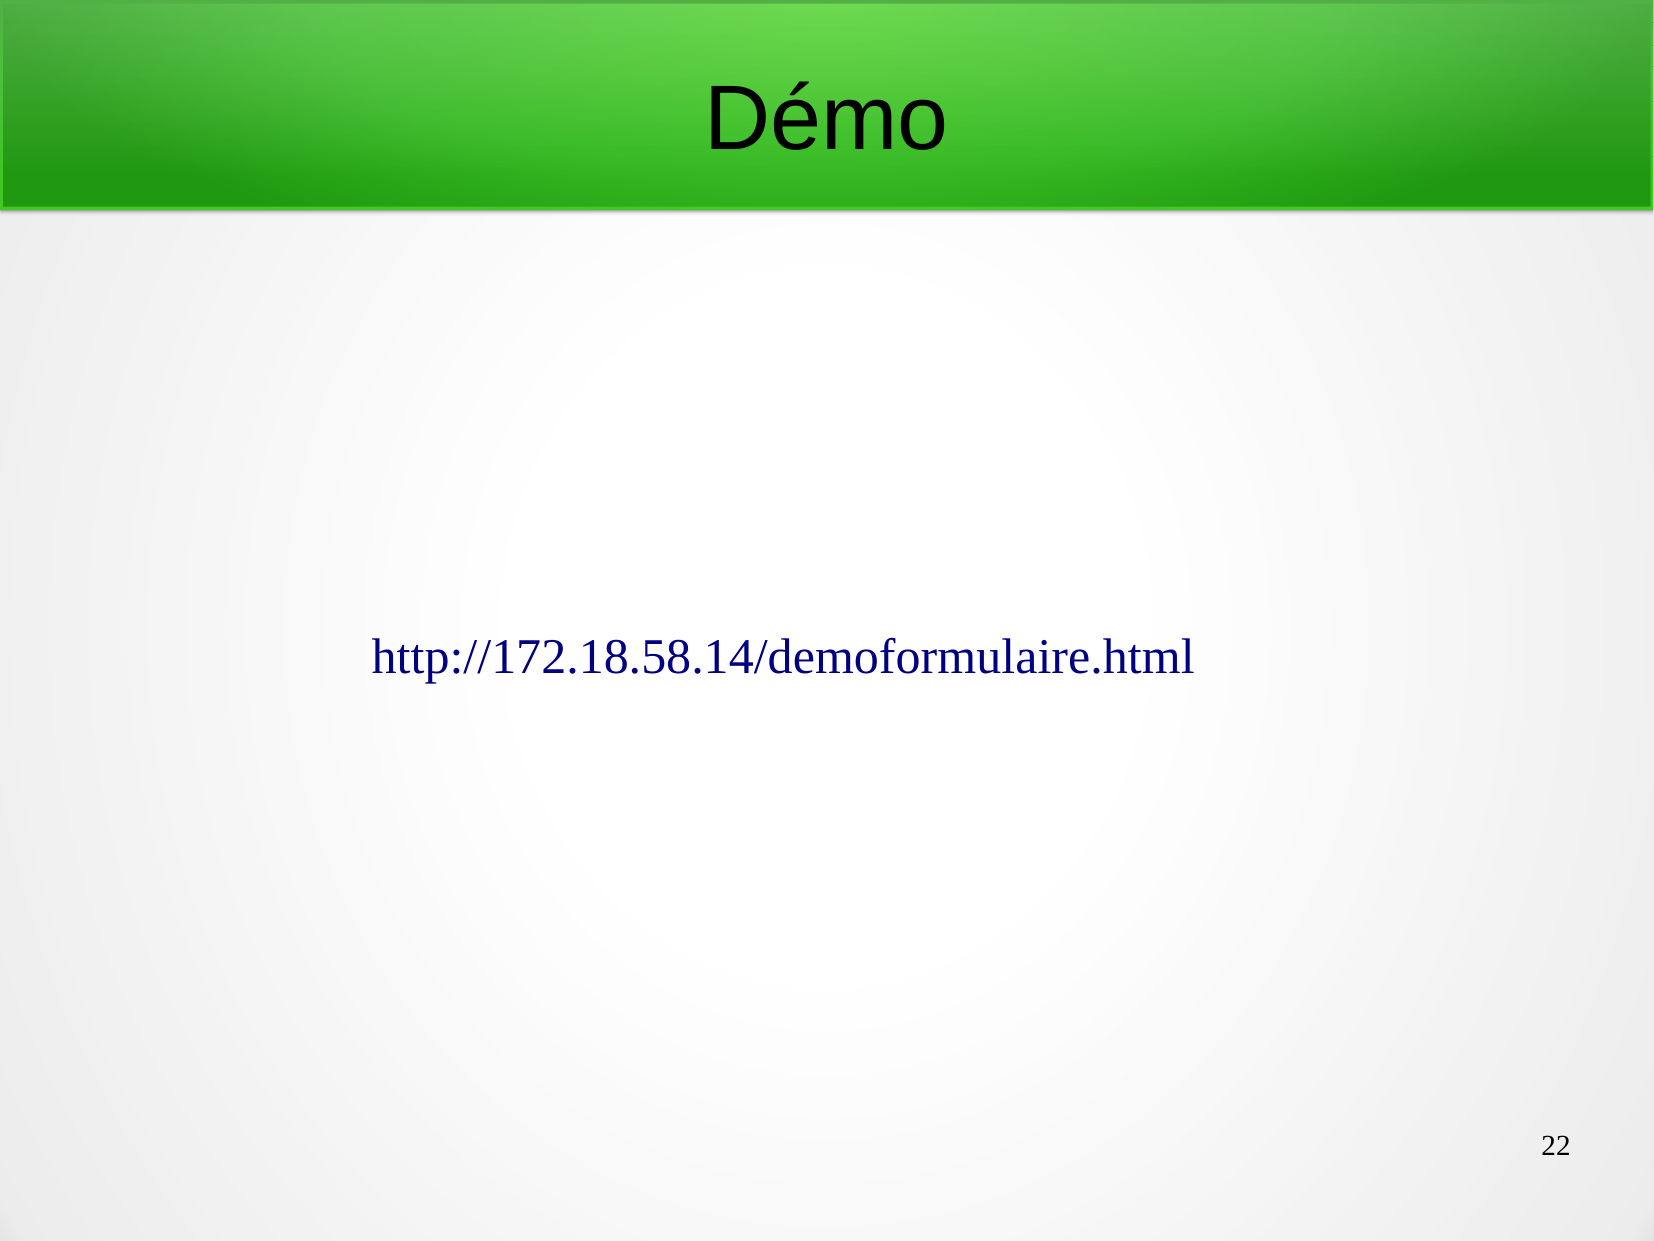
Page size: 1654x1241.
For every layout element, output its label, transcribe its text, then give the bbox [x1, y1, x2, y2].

title Démo [82, 47, 1571, 189]
text_box http://172.18.58.14/demoformulaire.html [371, 632, 1196, 693]
